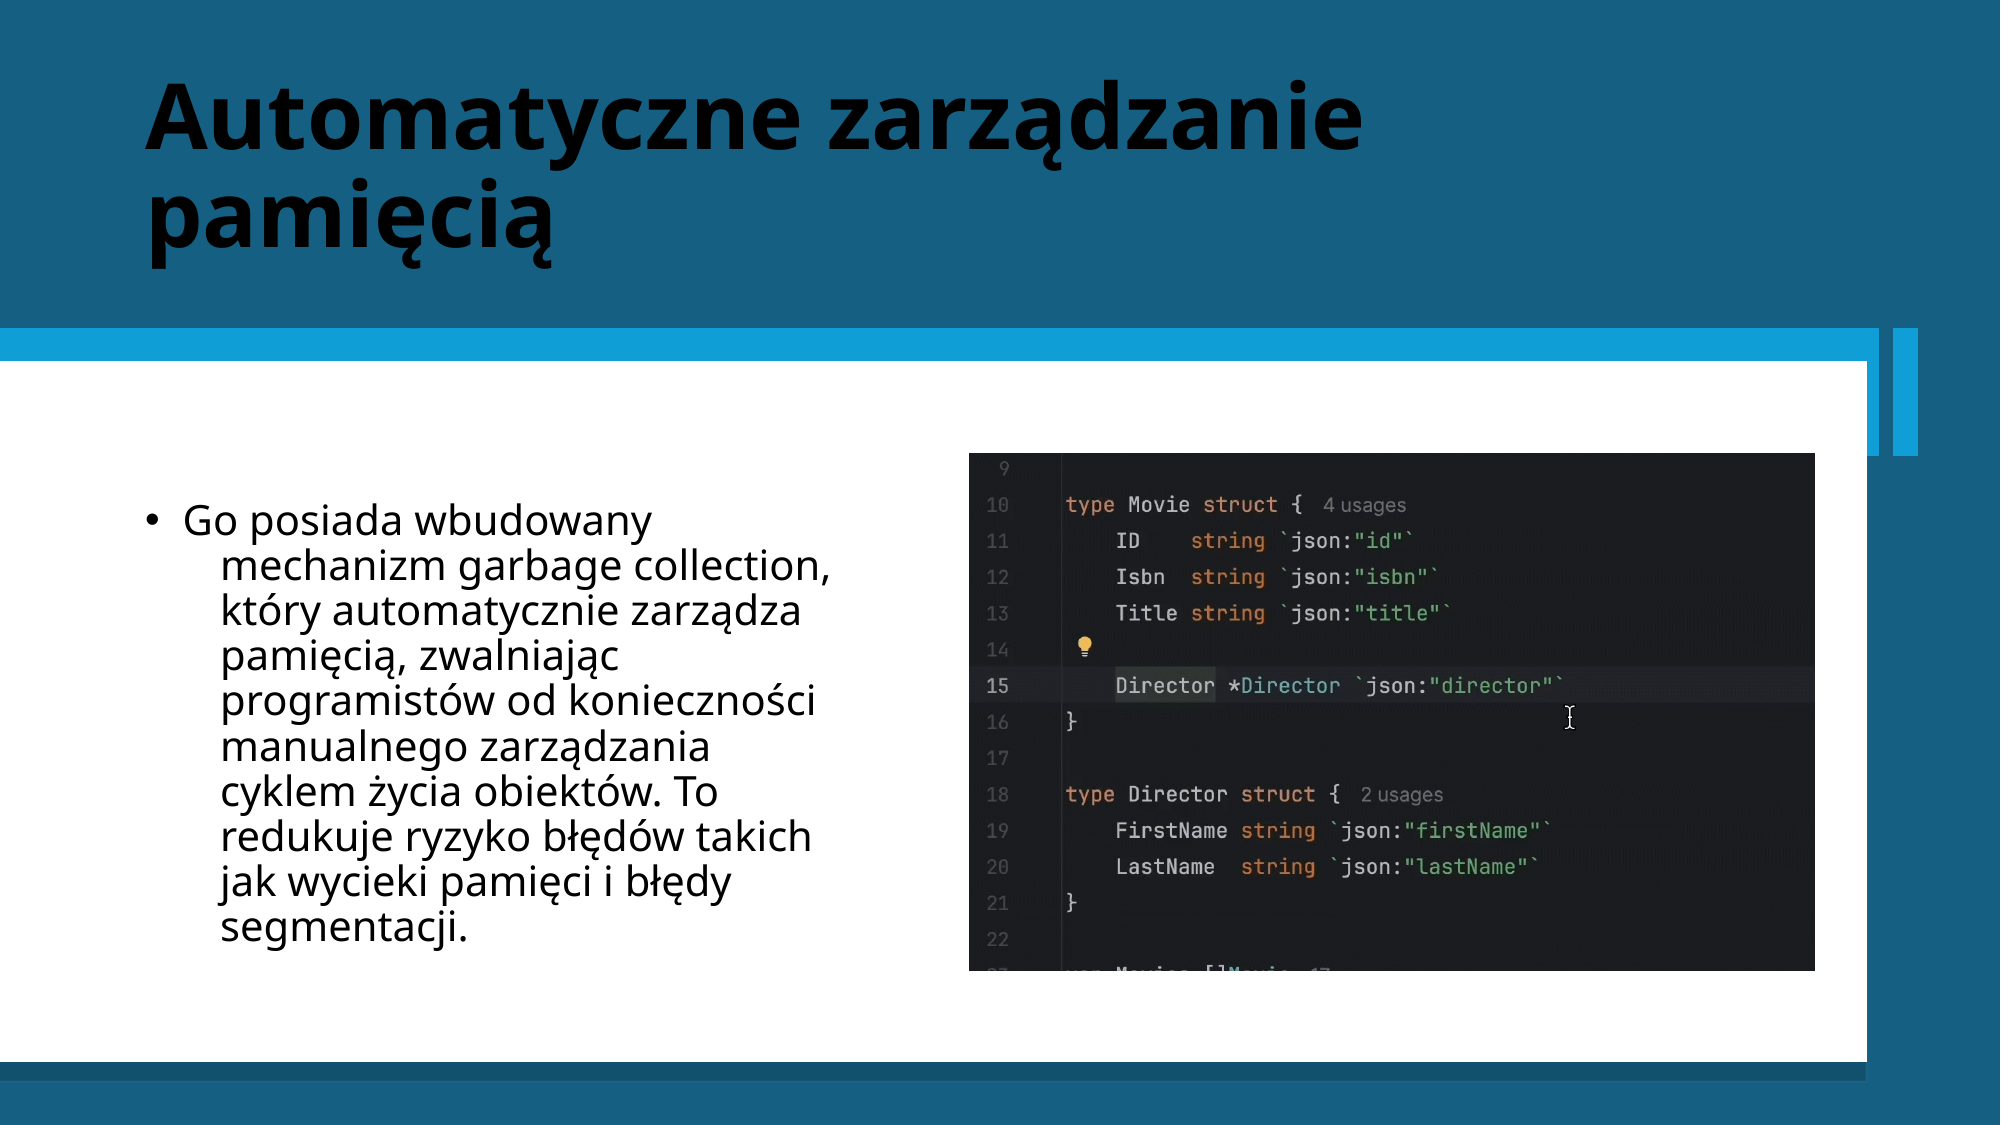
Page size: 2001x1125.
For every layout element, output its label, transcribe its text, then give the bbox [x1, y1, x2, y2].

picture [969, 453, 1815, 971]
text_box [0, 0, 2000, 1125]
title Automatyczne zarządzanie pamięcią [130, 63, 1782, 277]
list Go posiada wbudowany mechanizm garbage collection, który automatycznie zarządza pamięcią, zwalniając programistów od konieczności manualnego zarządzania cyklem życia obiektów. To redukuje ryzyko błędów takich jak wycieki pamięci i błędy segmentacji. [130, 426, 874, 1024]
